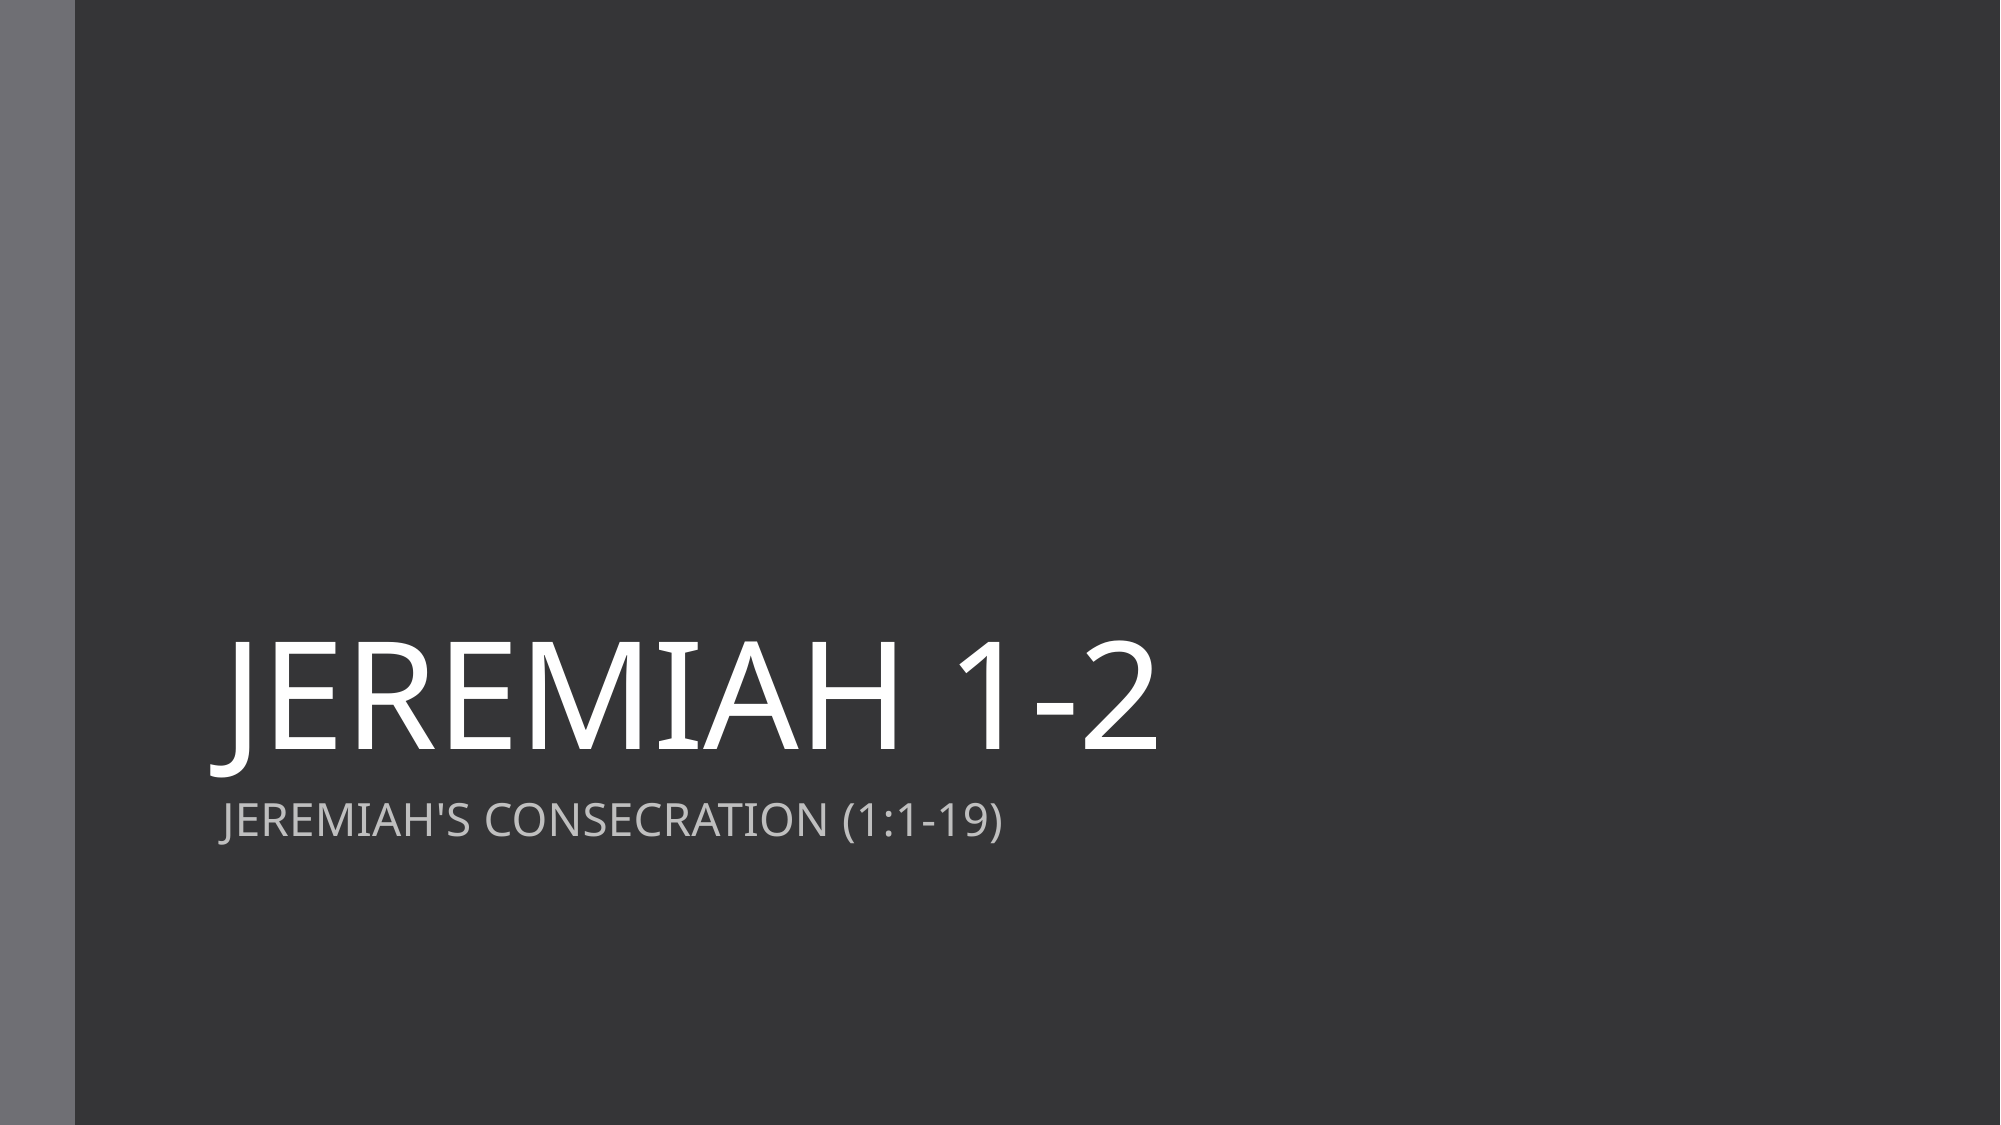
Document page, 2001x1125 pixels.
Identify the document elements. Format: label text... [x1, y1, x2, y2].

title JEREMIAH 1-2 [206, 124, 1752, 787]
subtitle JEREMIAH'S CONSECRATION (1:1-19) [206, 787, 1752, 1066]
